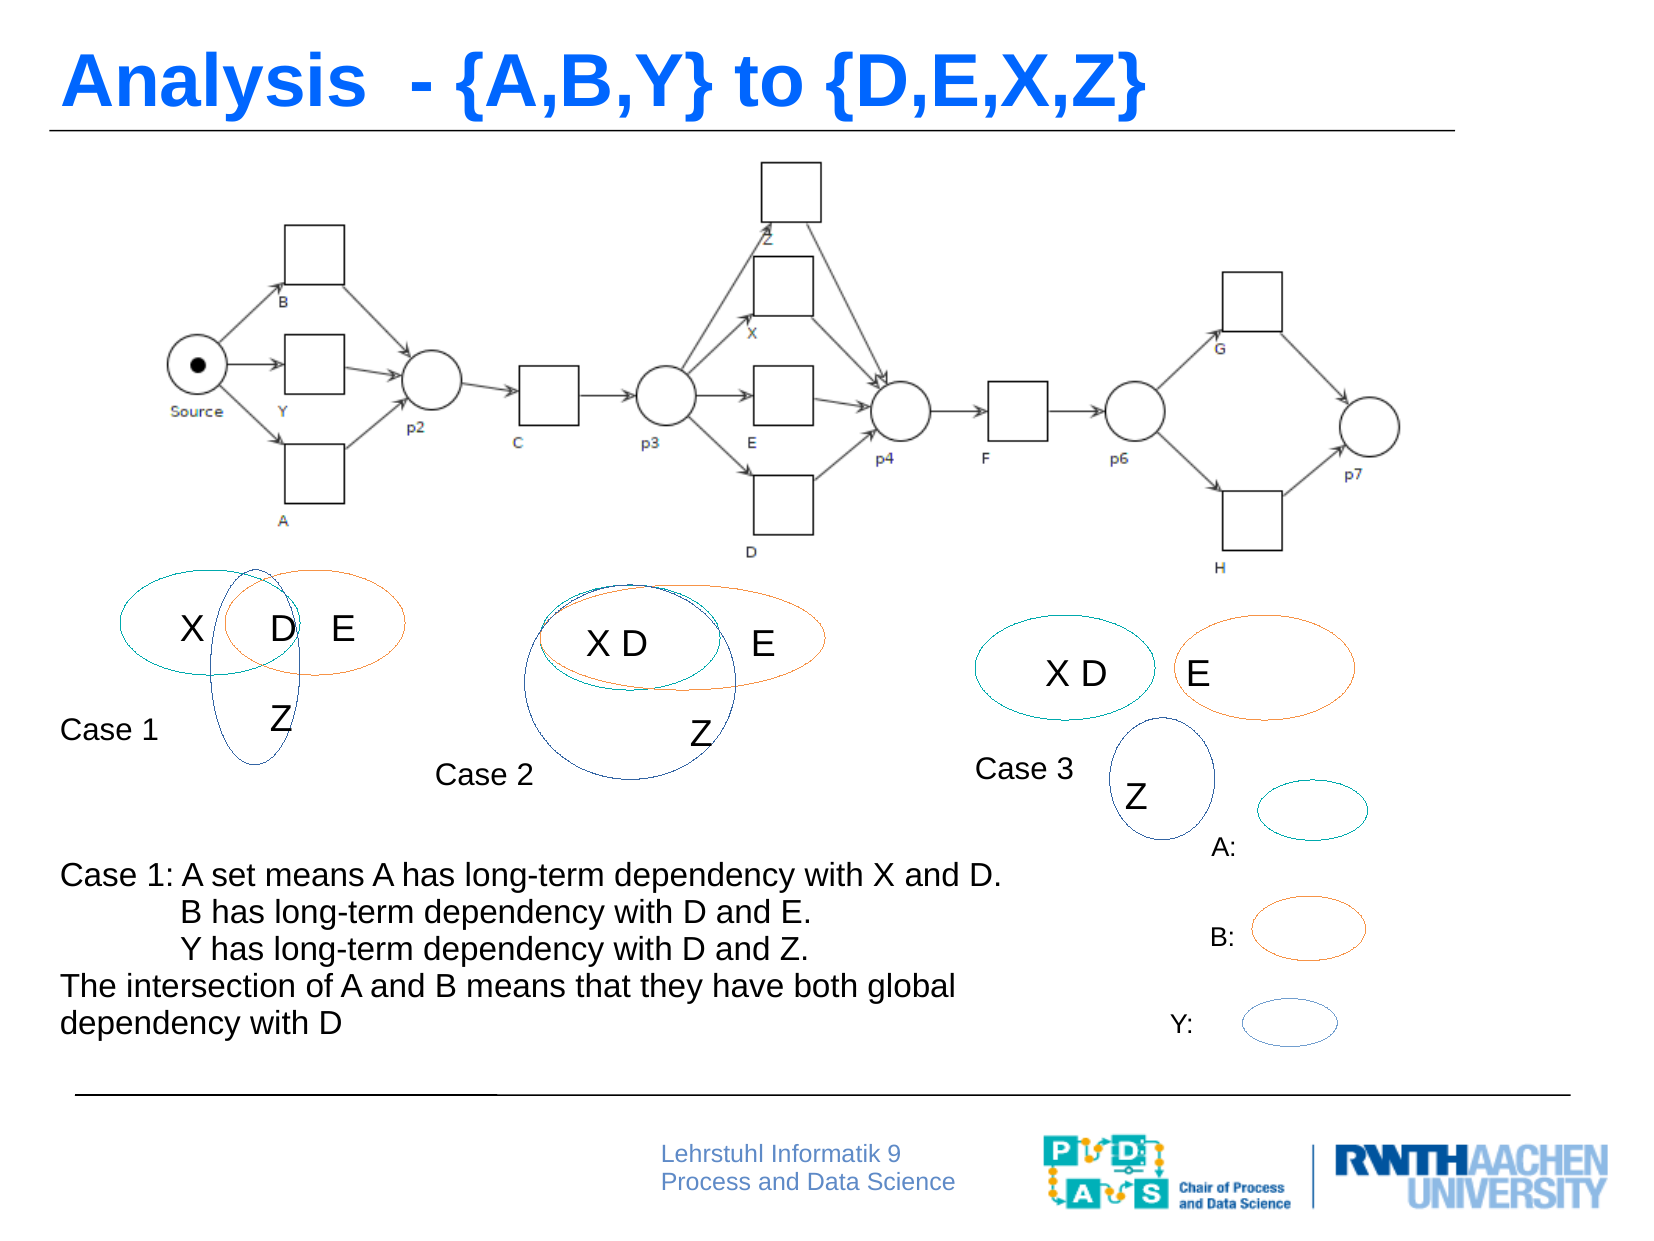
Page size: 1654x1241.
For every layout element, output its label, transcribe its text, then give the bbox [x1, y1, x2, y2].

title Analysis - {A,B,Y} to {D,E,X,Z} [60, 30, 1549, 131]
text_box Y: [1155, 1001, 1235, 1047]
text_box A: [1196, 825, 1276, 875]
text_box Z [255, 690, 301, 747]
text_box X D [571, 615, 676, 691]
text_box Case 1 [45, 705, 181, 766]
text_box E [736, 615, 811, 672]
text_box X D [1020, 645, 1126, 744]
text_box E [1171, 645, 1246, 702]
text_box E [316, 600, 391, 657]
text_box D [255, 600, 301, 657]
text_box Case 3 [960, 743, 1096, 804]
text_box B: [1195, 914, 1291, 961]
picture [1005, 1090, 1647, 1241]
text_box X [165, 600, 211, 657]
picture [150, 145, 1416, 601]
text_box Z [675, 705, 721, 762]
text_box Z [1110, 768, 1156, 826]
text_box Case 1: A set means A has long-term dependency with X and D. B has long-term dependency with D and E. Y has long-term dependency with D and Z. The intersection of A and B means that they have both global dependency with D [45, 849, 1051, 1050]
text_box Case 2 [420, 750, 556, 811]
